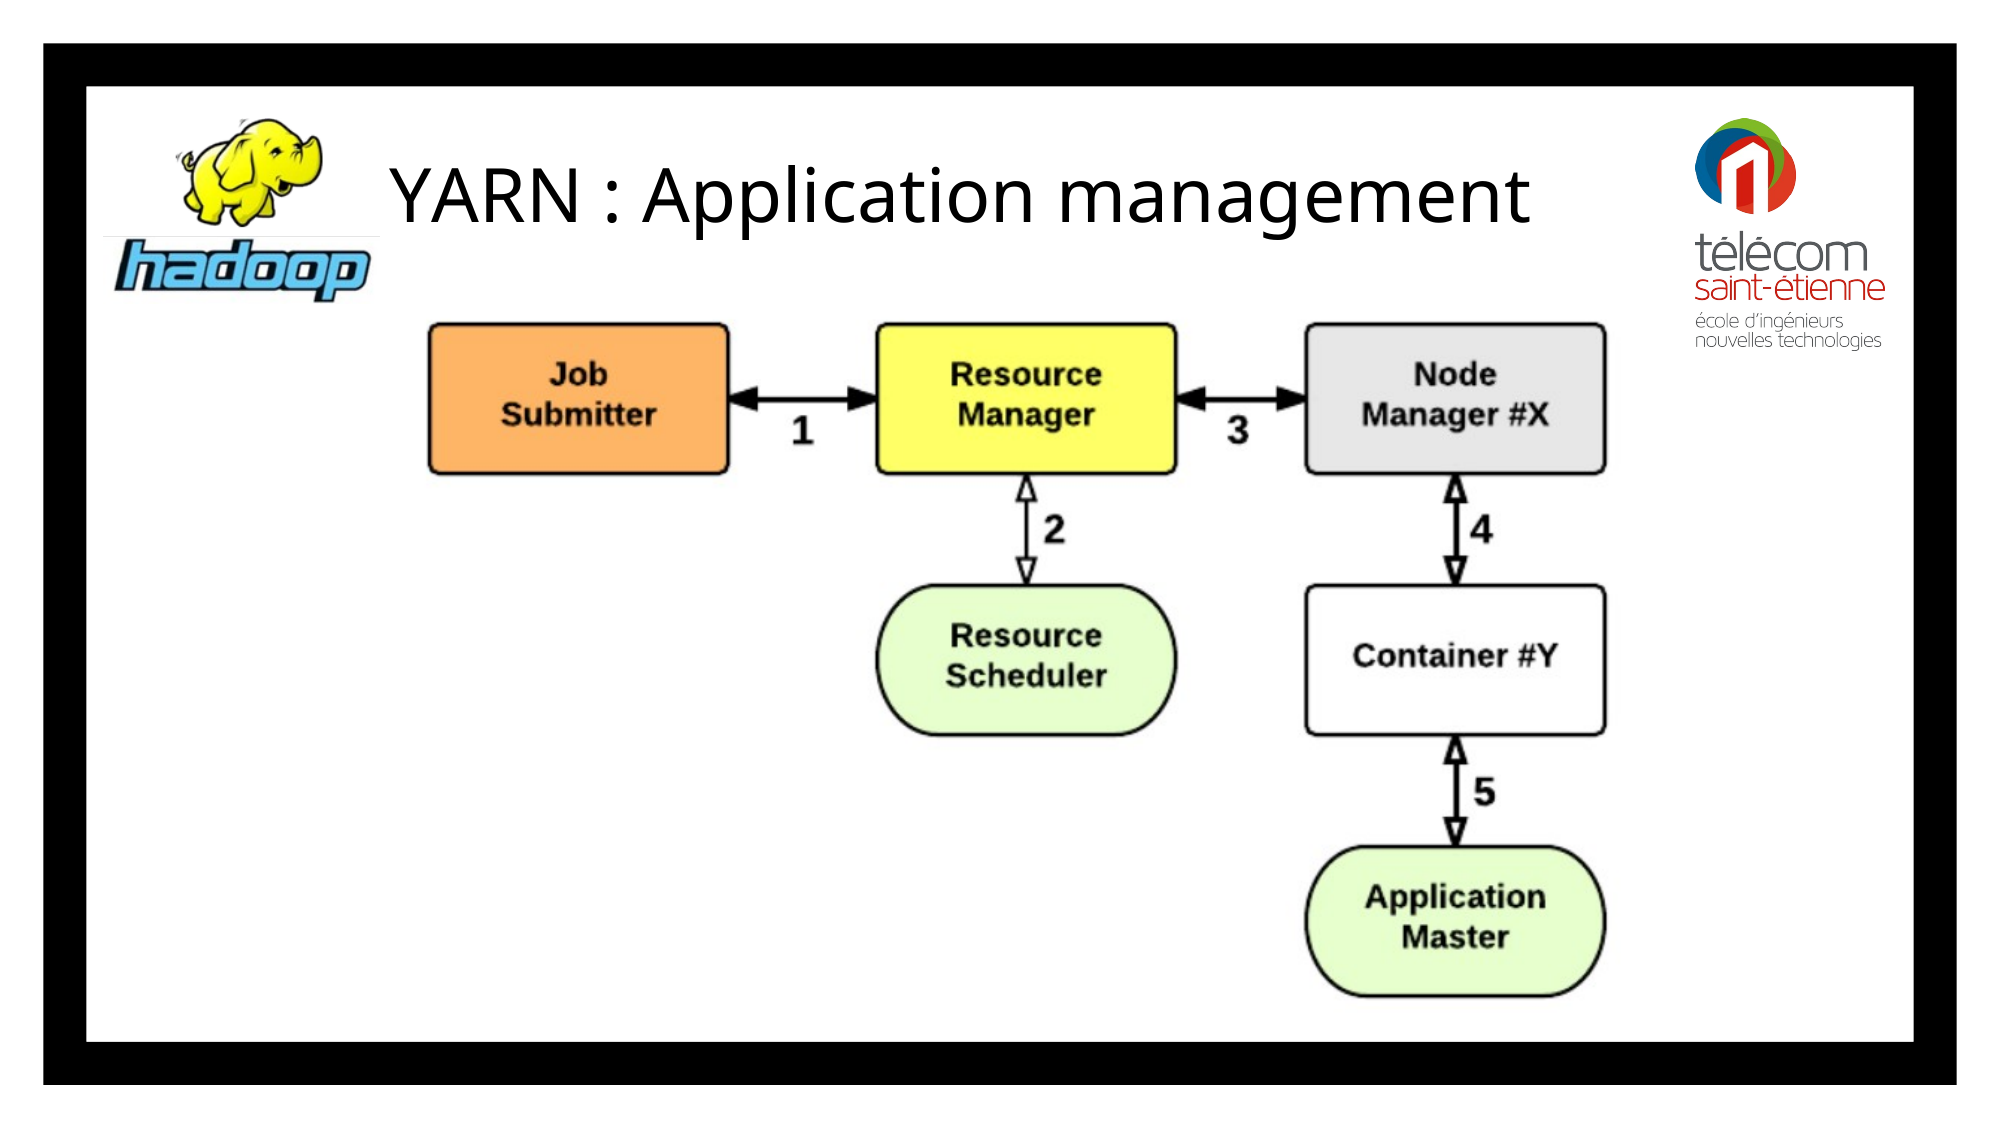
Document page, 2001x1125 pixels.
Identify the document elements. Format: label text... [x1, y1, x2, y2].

picture [1695, 118, 1885, 351]
picture [103, 118, 1659, 1014]
picture [1715, 134, 1730, 138]
title YARN : Application management [380, 138, 1849, 304]
